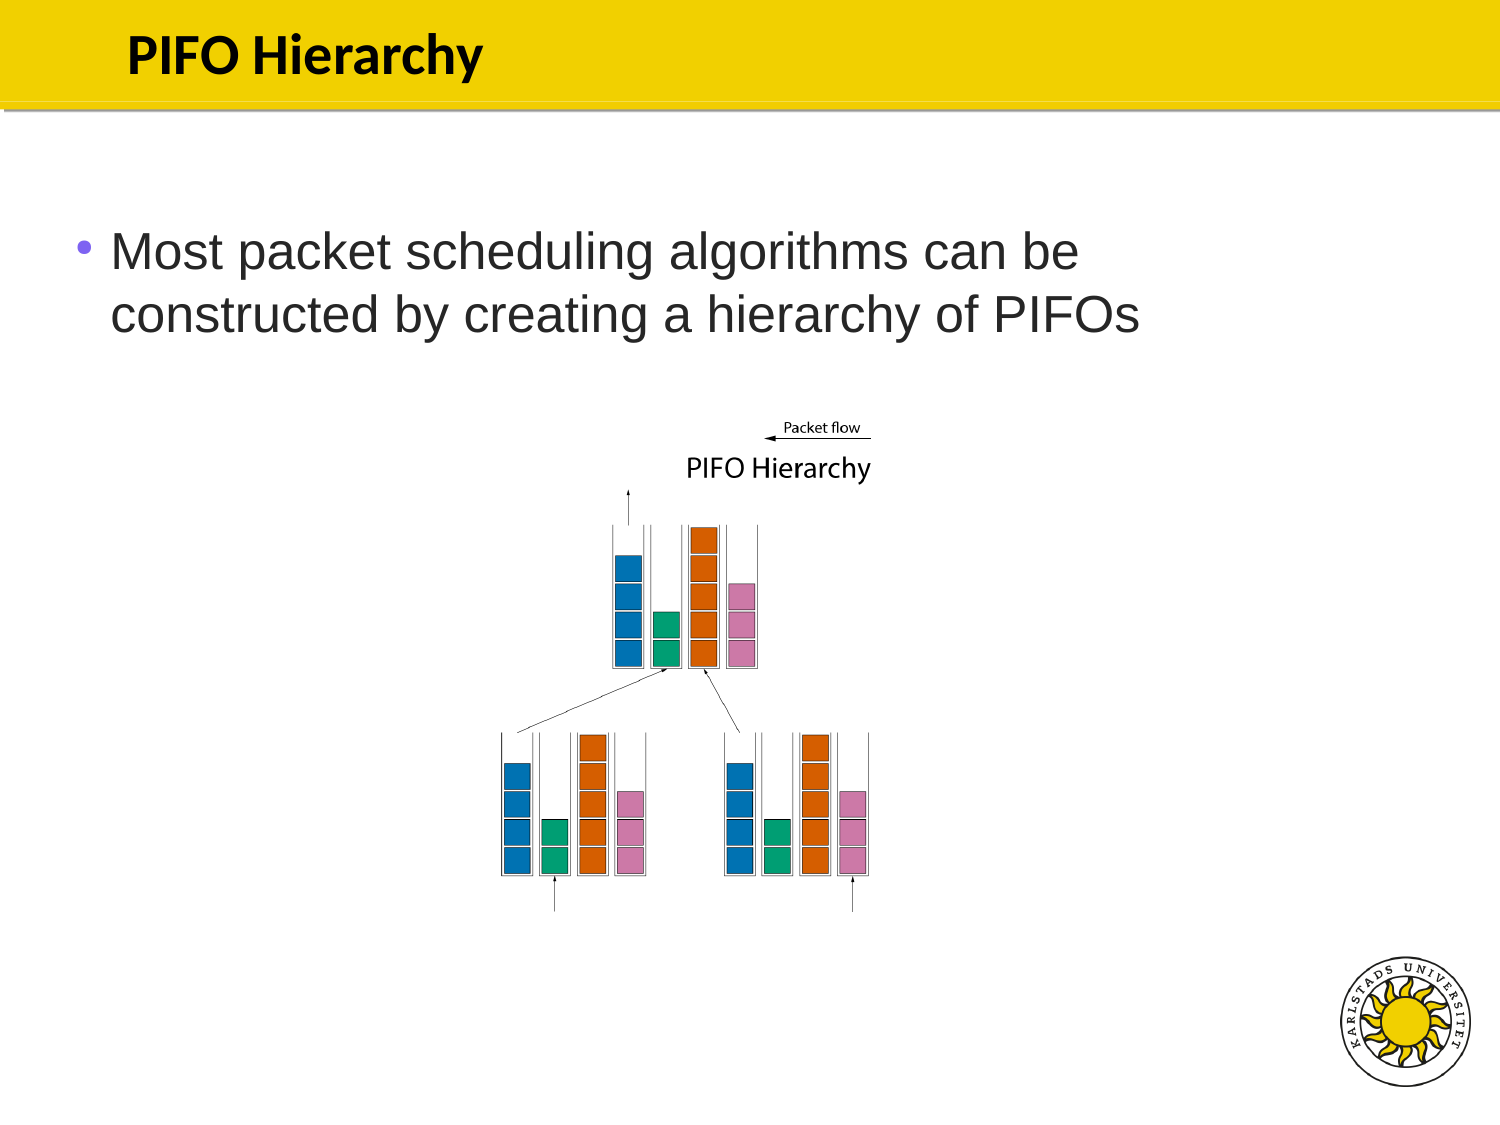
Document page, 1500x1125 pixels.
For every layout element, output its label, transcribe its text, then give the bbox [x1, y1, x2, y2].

title PIFO Hierarchy [112, 0, 1388, 102]
picture [501, 419, 871, 912]
picture [1340, 948, 1471, 1095]
list Most packet scheduling algorithms can be constructed by creating a hierarchy of PIFOs [60, 137, 1261, 991]
